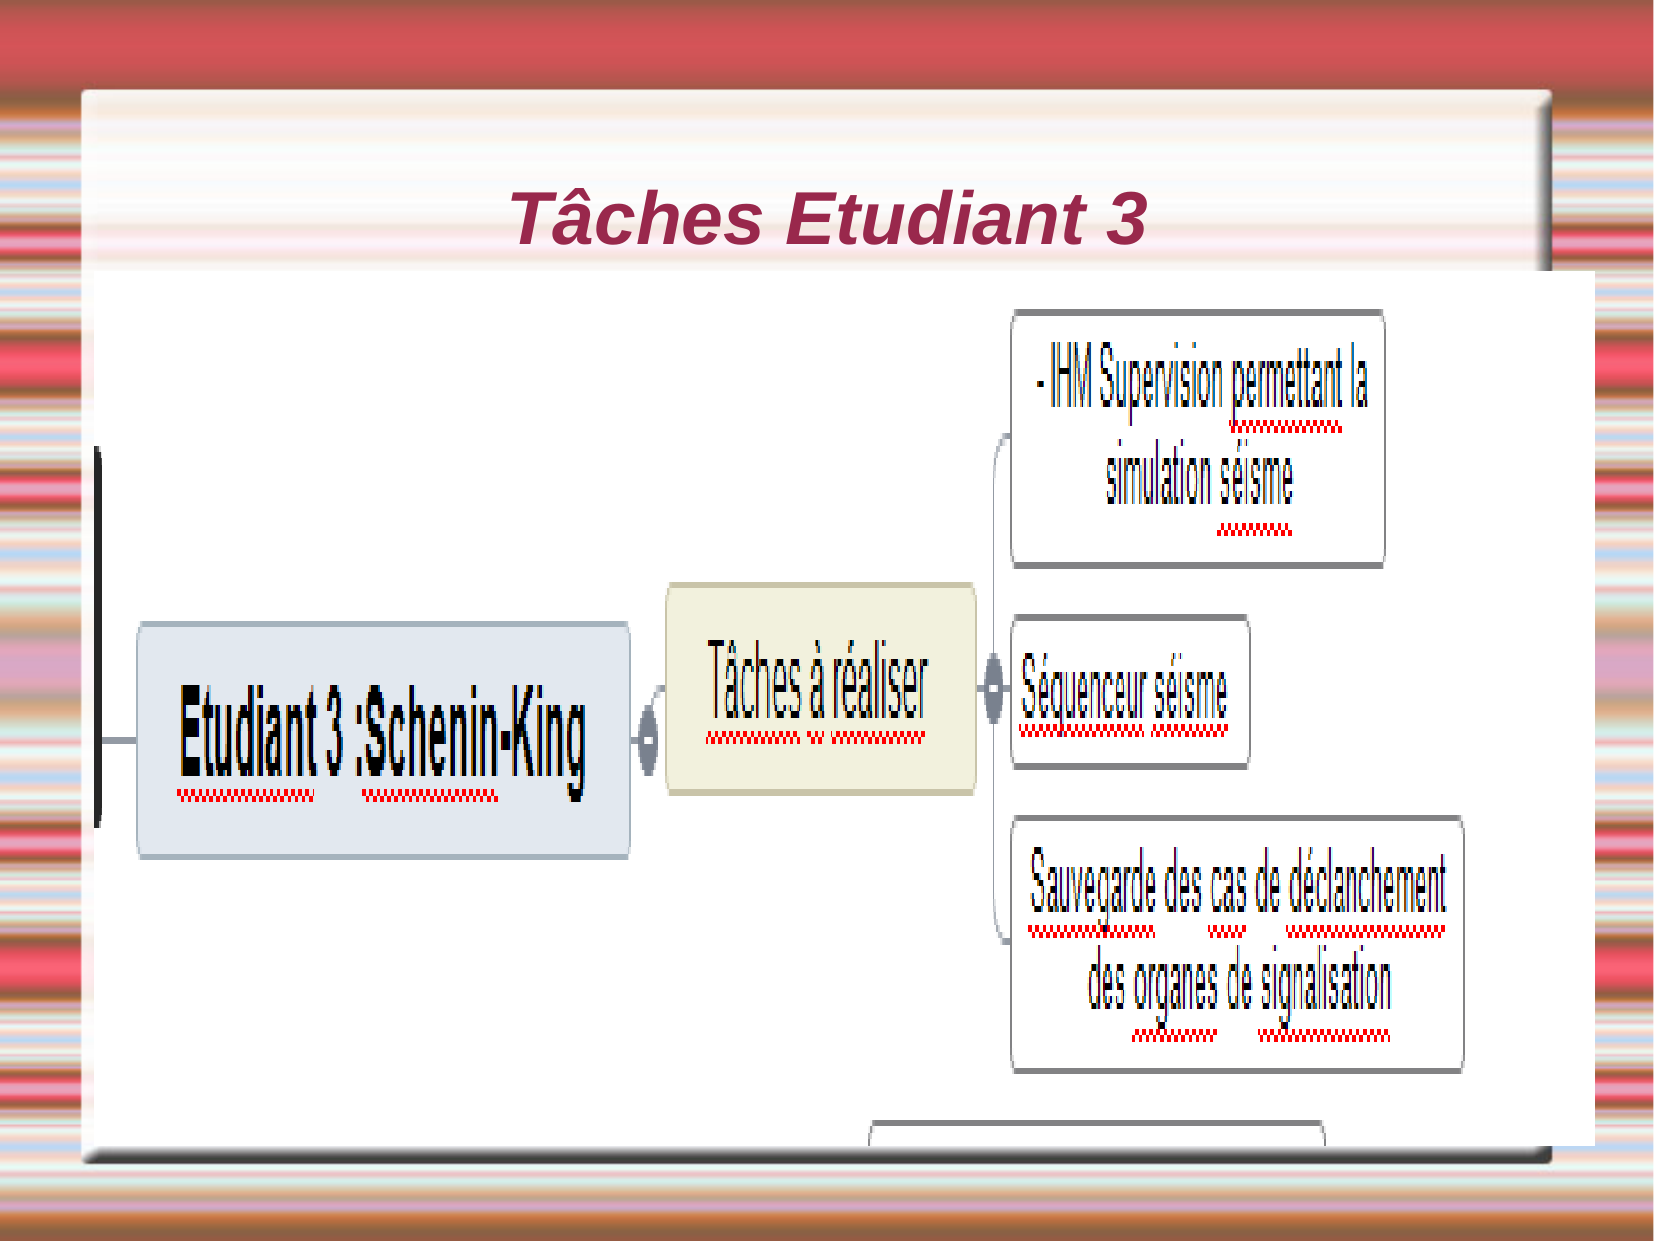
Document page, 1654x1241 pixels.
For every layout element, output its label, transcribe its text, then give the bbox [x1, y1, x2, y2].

picture [0, 0, 1654, 1241]
title Tâches Etudiant 3 [121, 114, 1534, 271]
